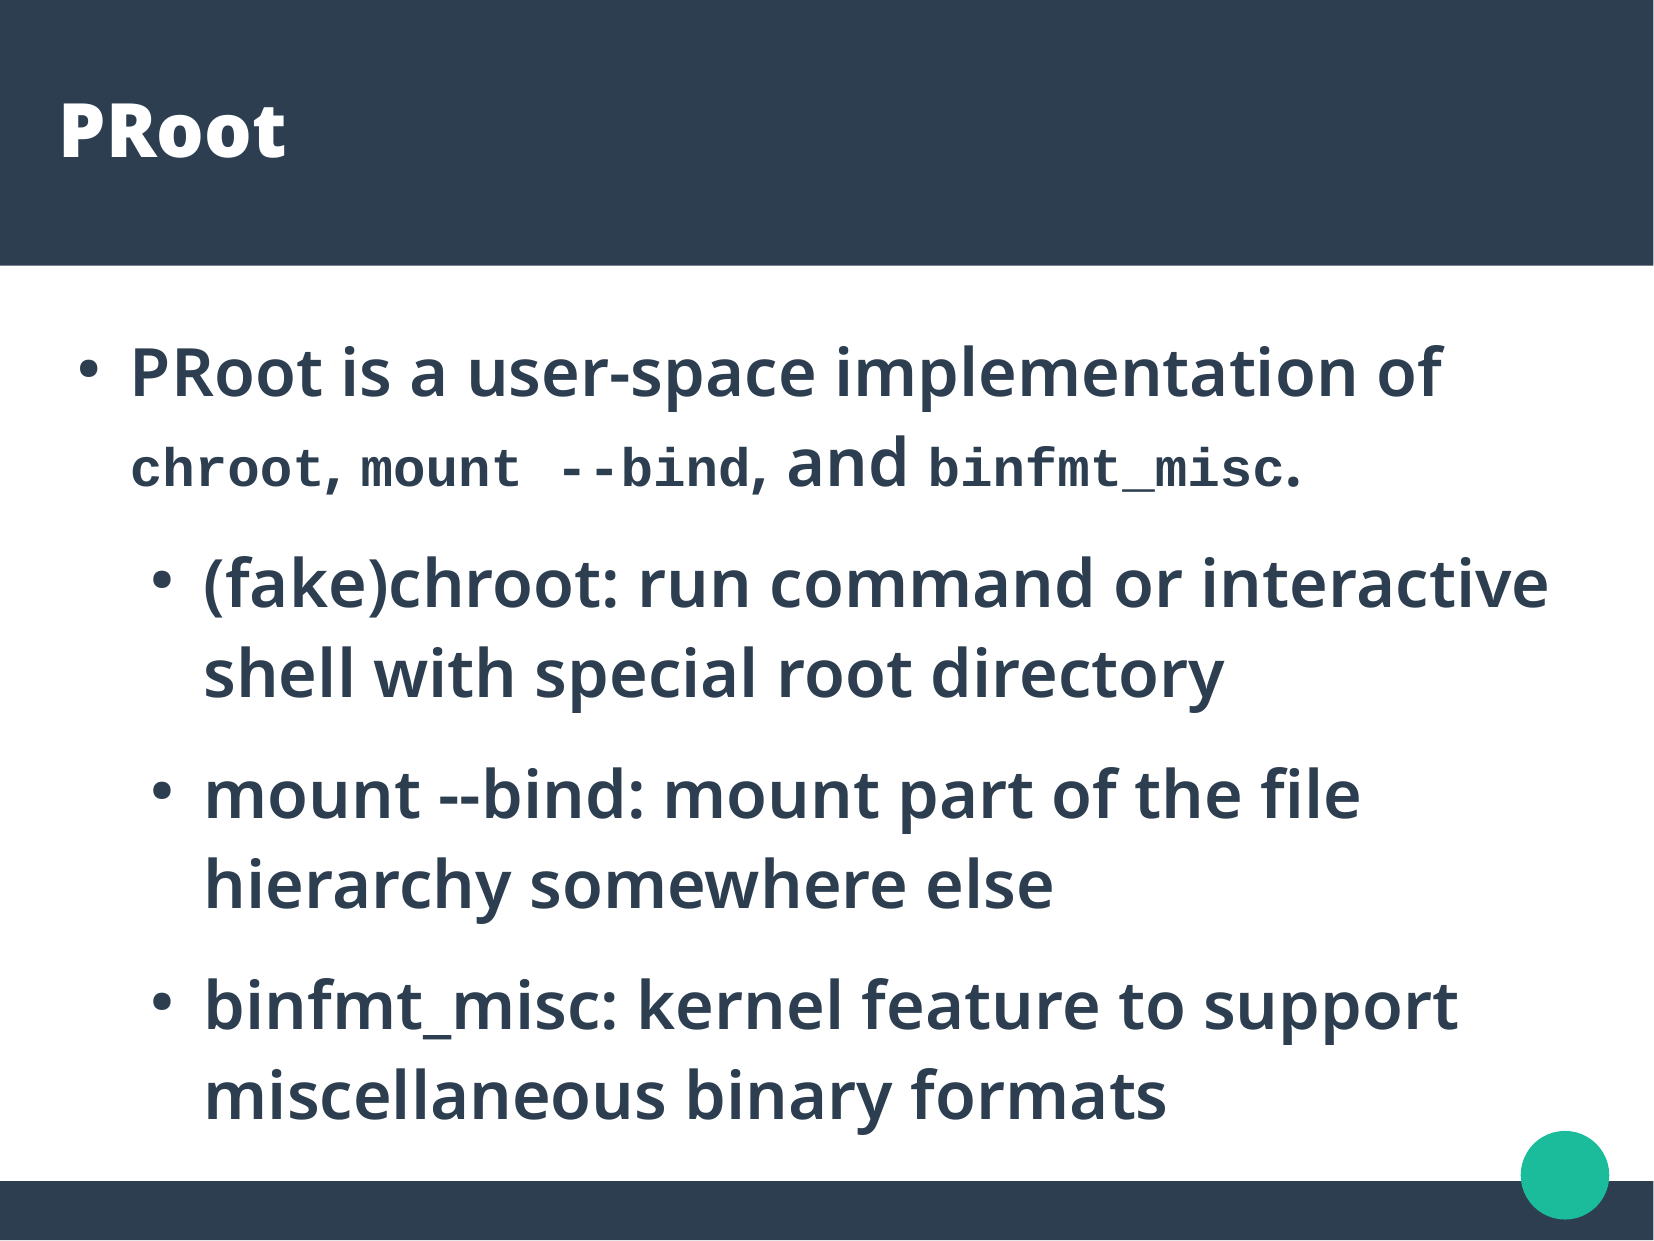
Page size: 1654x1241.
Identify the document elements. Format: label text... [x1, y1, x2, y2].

list PRoot is a user-space implementation of chroot, mount --bind, and binfmt_misc. (fake)chroot: run command or interactive shell with special root directory mount --bind: mount part of the file hierarchy somewhere else binfmt_misc: kernel feature to support miscellaneous binary formats [59, 324, 1595, 1152]
title PRoot [59, 49, 1595, 207]
